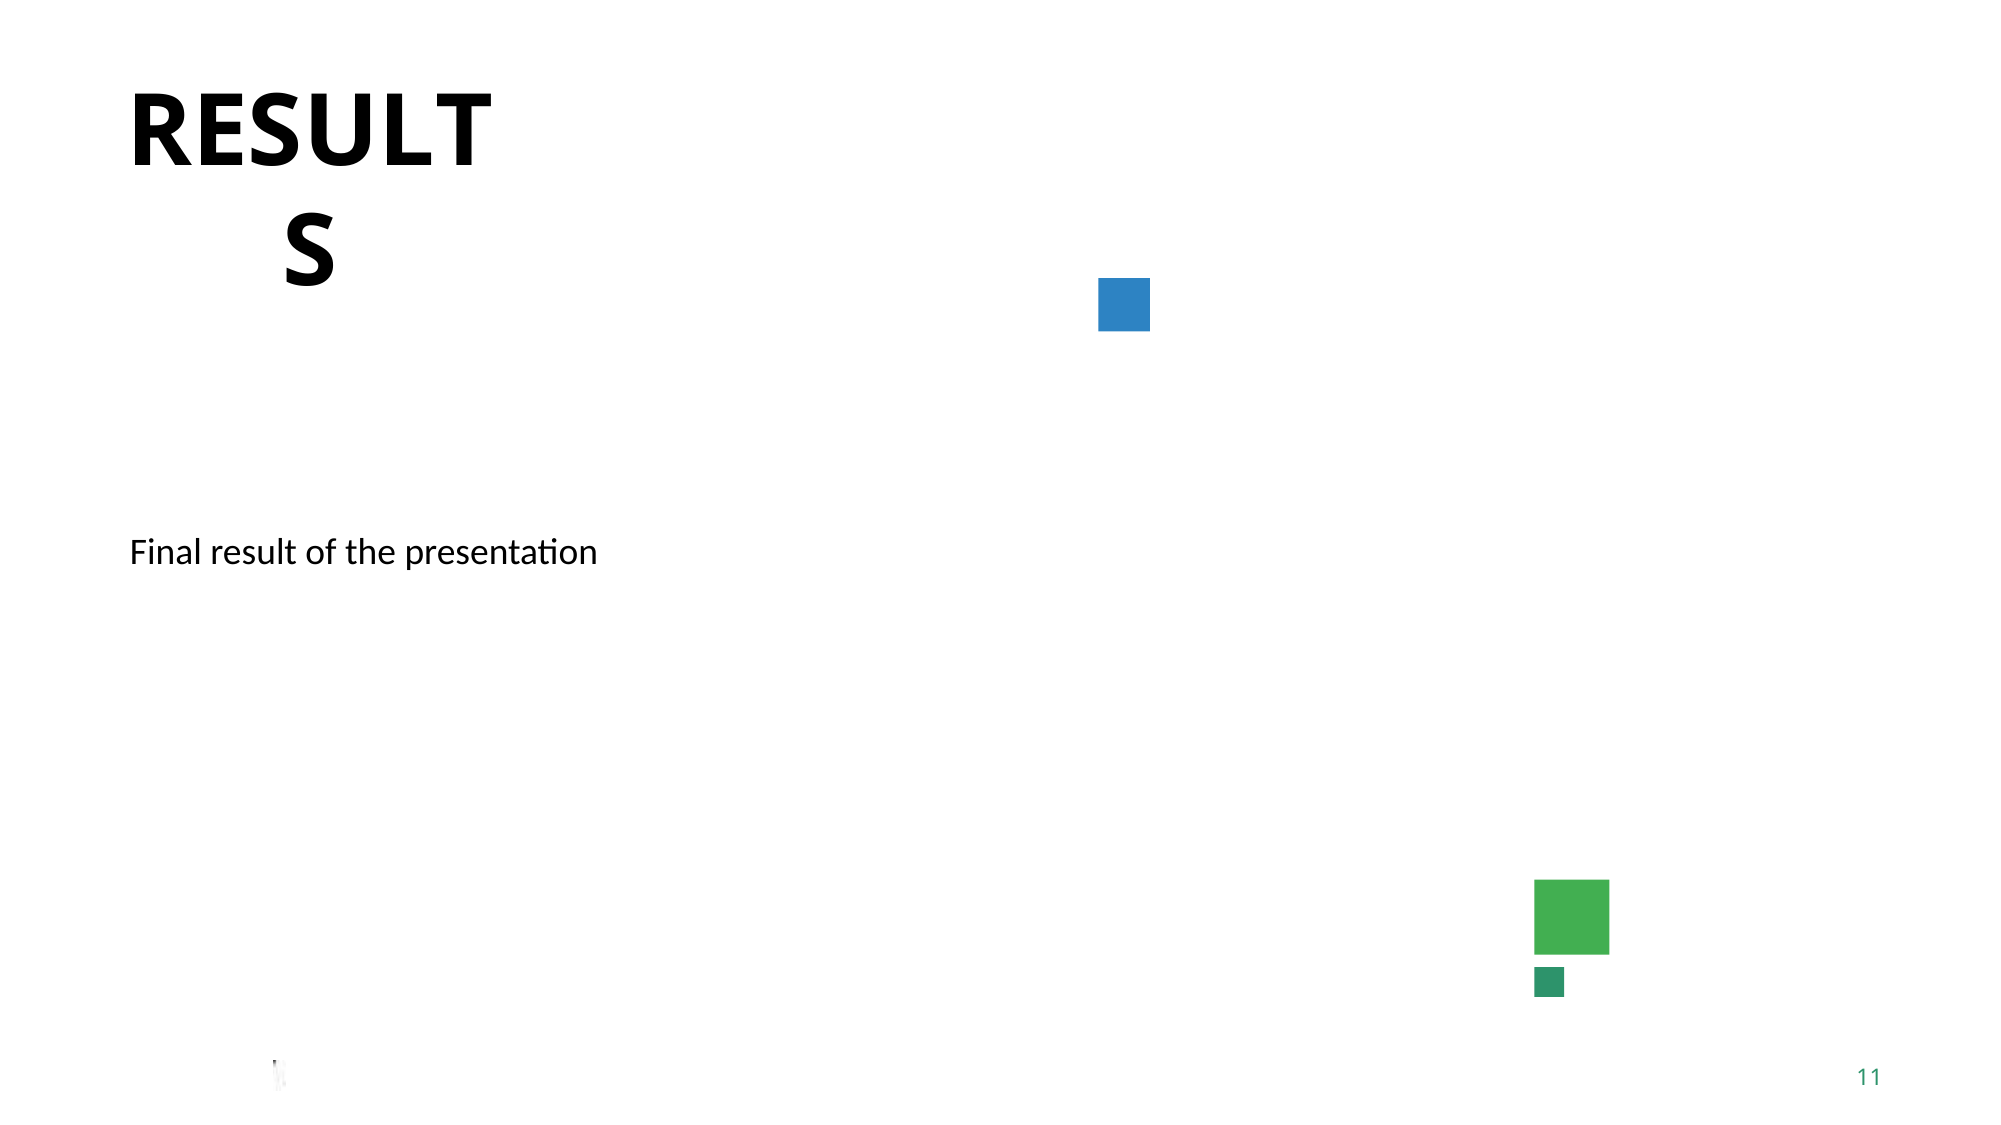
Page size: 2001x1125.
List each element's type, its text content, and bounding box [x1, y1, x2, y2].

text_box [1534, 967, 1565, 997]
picture [273, 1060, 286, 1091]
text_box Final result of the presentation [115, 520, 1117, 581]
text_box 11 [1849, 1061, 1888, 1094]
text_box [1098, 278, 1150, 332]
text_box [1534, 879, 1610, 955]
title RESULTS [123, 63, 524, 188]
